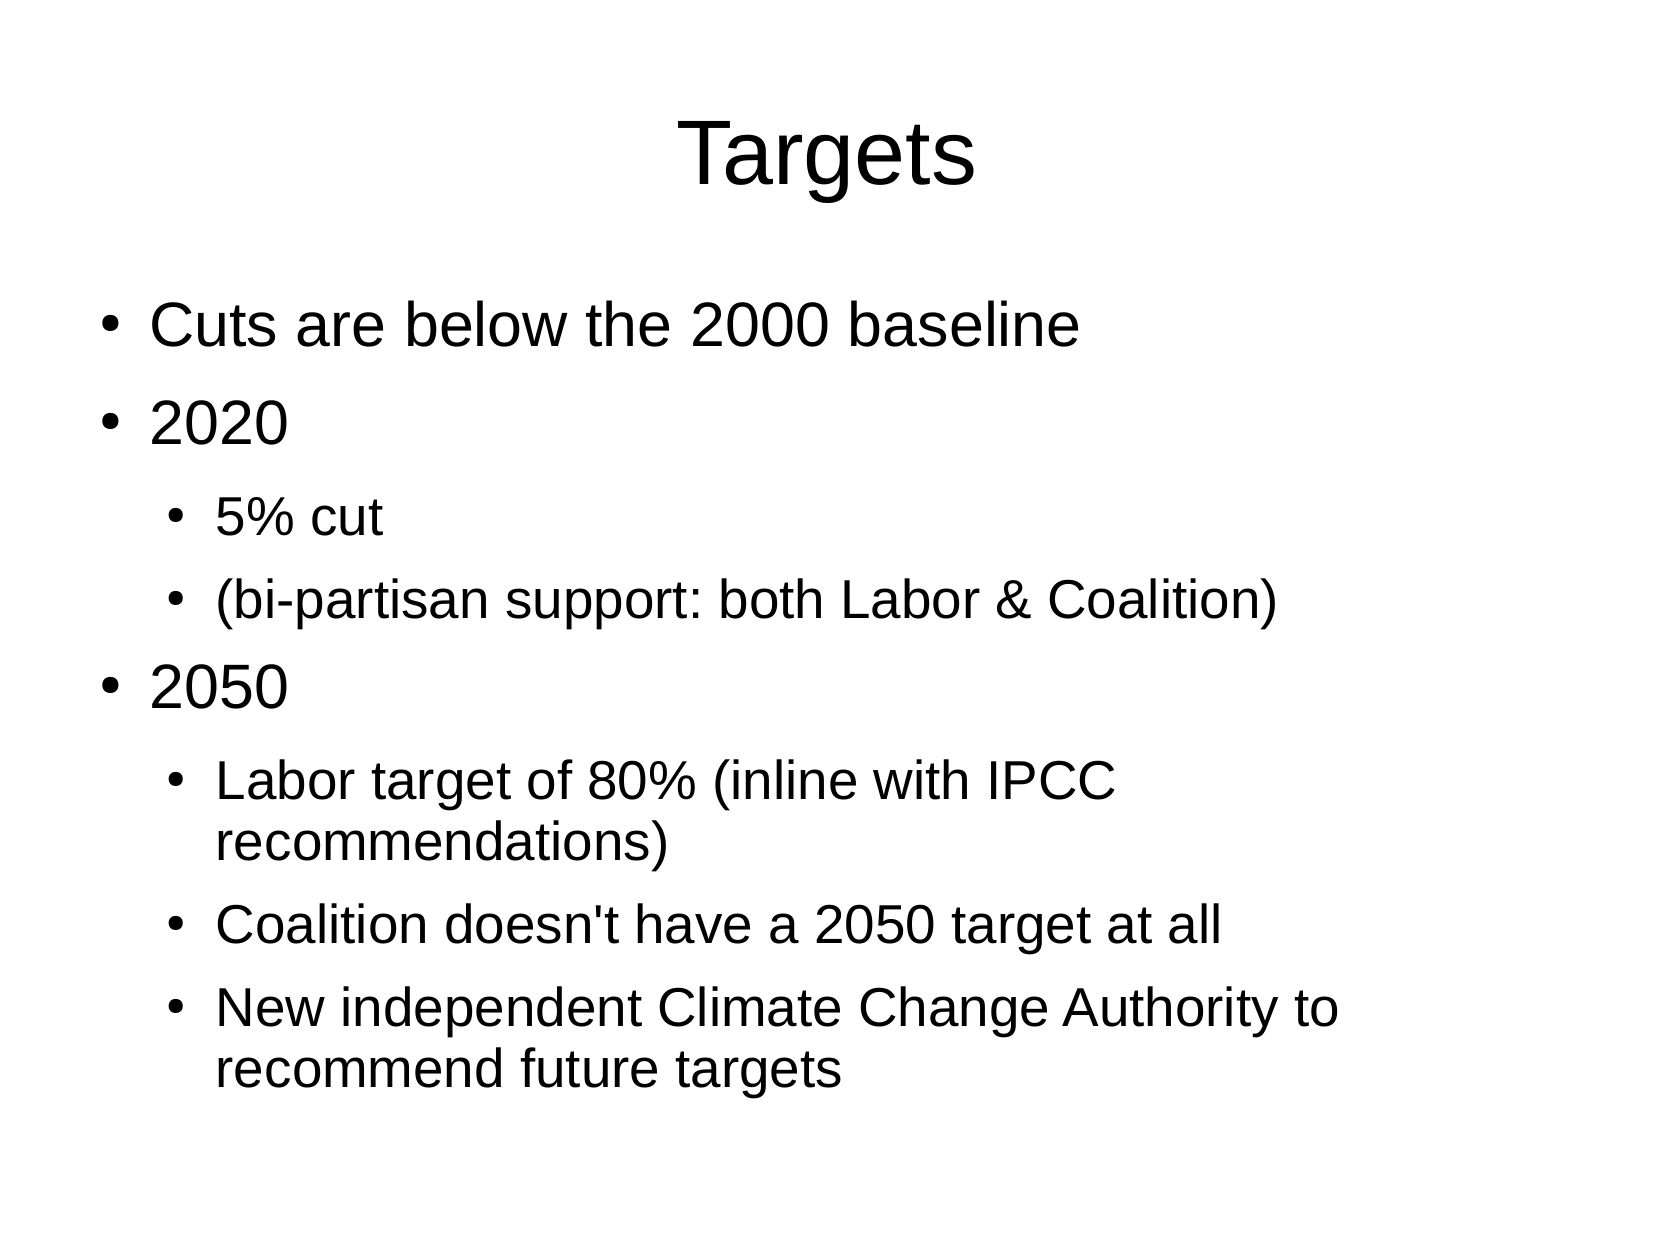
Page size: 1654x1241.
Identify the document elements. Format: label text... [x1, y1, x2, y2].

title Targets [82, 49, 1571, 257]
list Cuts are below the 2000 baseline 2020 5% cut (bi-partisan support: both Labor & Coalition) 2050 Labor target of 80% (inline with IPCC recommendations) Coalition doesn't have a 2050 target at all New independent Climate Change Authority to recommend future targets [82, 290, 1571, 1109]
